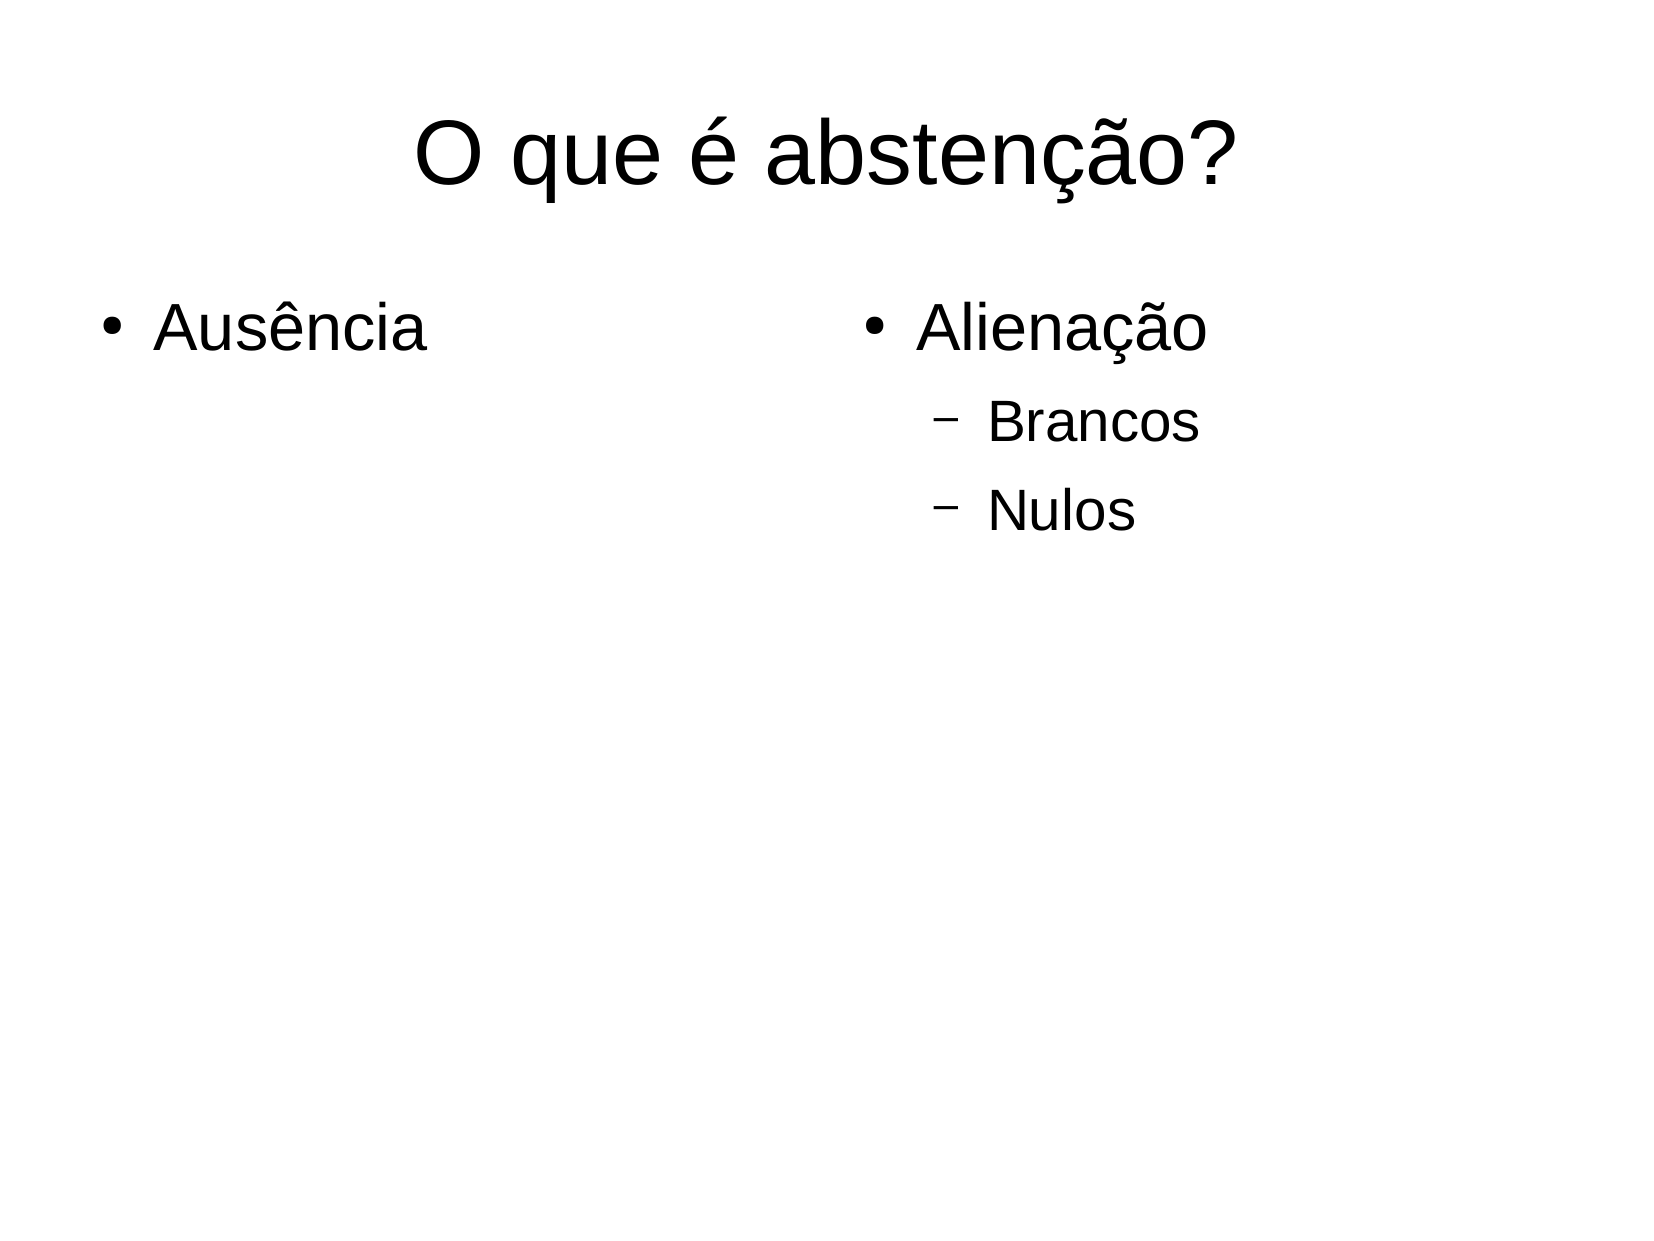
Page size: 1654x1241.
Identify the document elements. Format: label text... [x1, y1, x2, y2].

list Alienação Brancos Nulos [845, 290, 1572, 1010]
title O que é abstenção? [82, 49, 1571, 257]
list Ausência [82, 290, 809, 1010]
